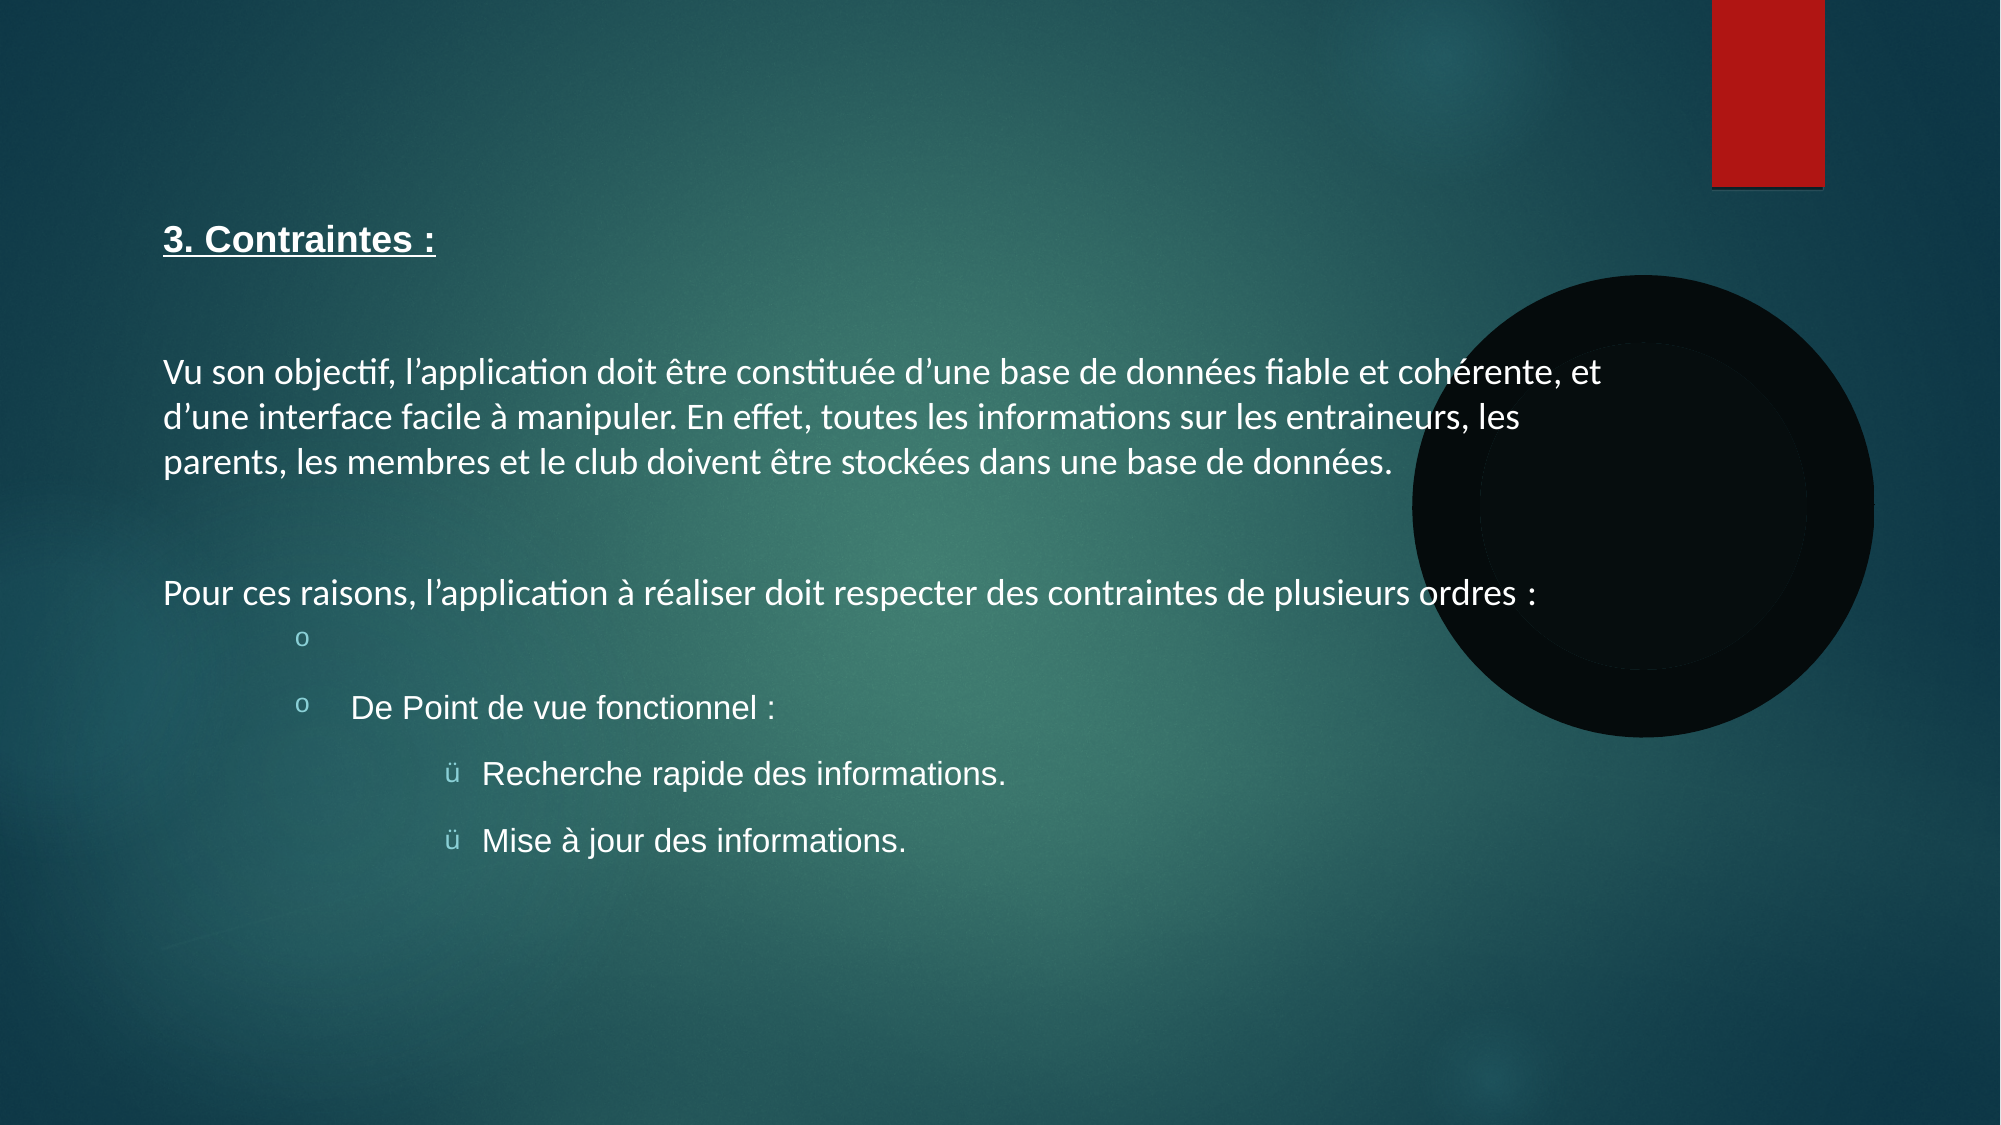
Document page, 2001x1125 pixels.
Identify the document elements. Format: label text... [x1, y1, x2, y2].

list 3. Contraintes : Vu son objectif, l’application doit être constituée d’une base de données fiable et cohérente, et d’une interface facile à manipuler. En effet, toutes les informations sur les entraineurs, les parents, les membres et le club doivent être stockées dans une base de données. Pour ces raisons, l’application à réaliser doit respecter des contraintes de plusieurs ordres : De Point de vue fonctionnel : Recherche rapide des informations. Mise à jour des informations. [148, 207, 1649, 1026]
